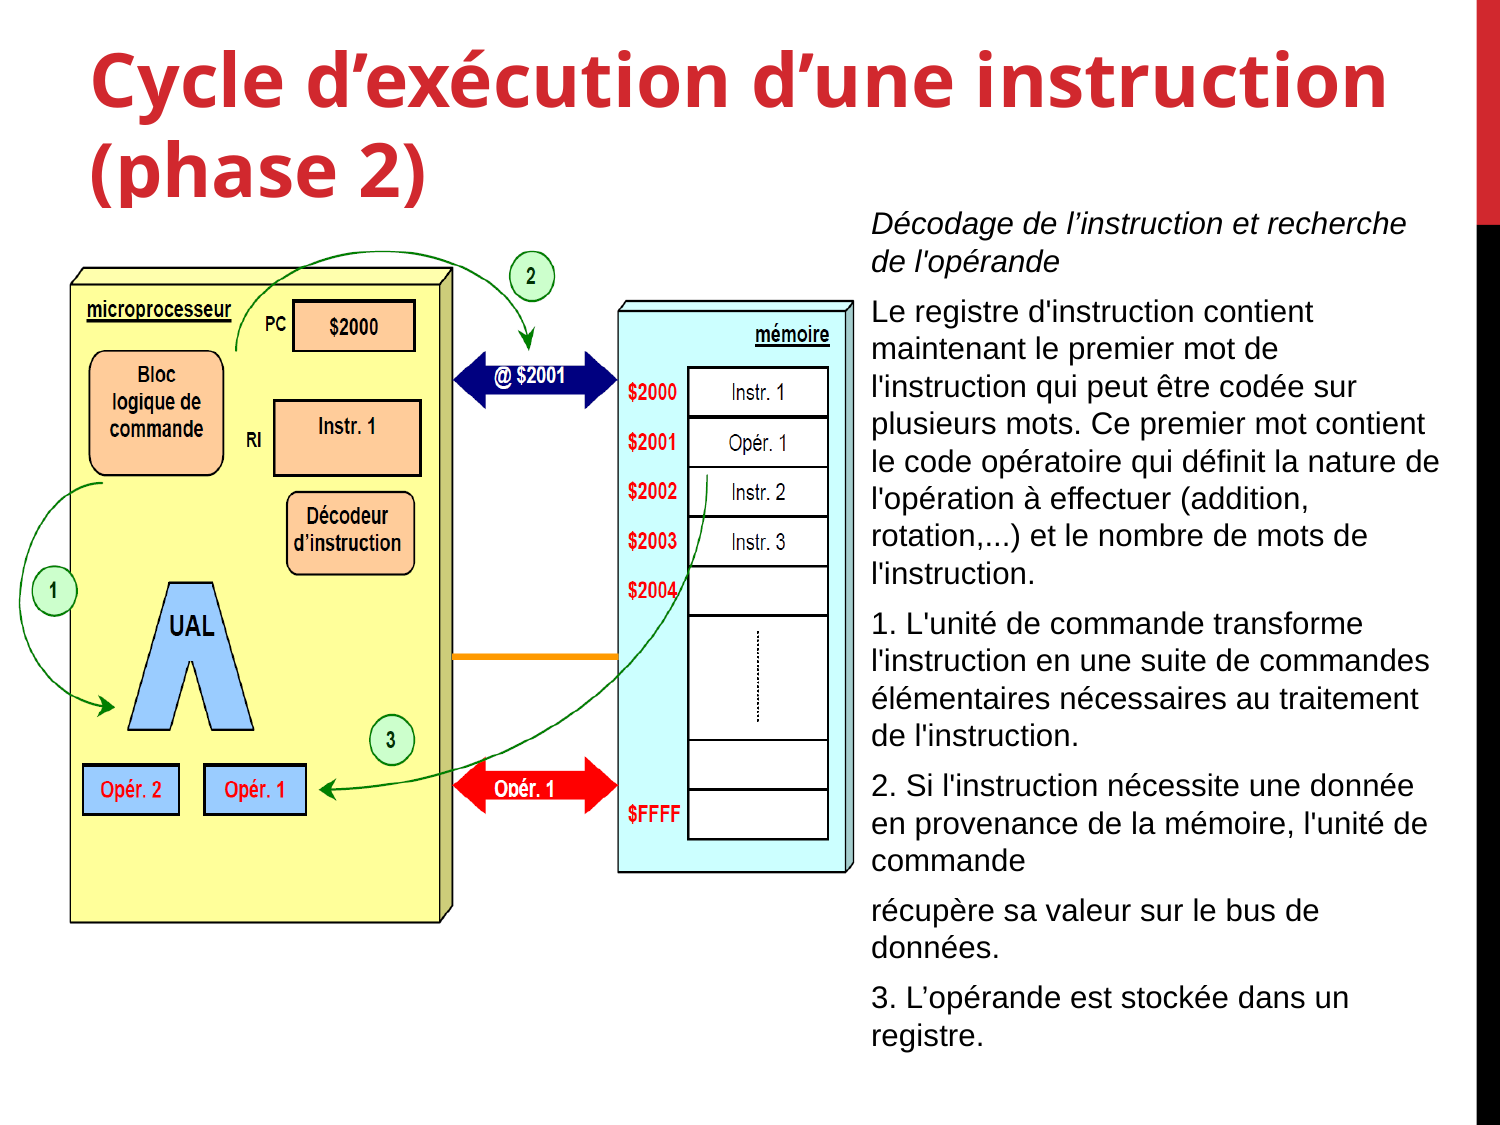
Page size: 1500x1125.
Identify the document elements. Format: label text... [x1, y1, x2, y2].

title Cycle d’exécution d’une instruction (phase 2) [75, 25, 1436, 173]
list Décodage de l’instruction et recherche de l'opérande Le registre d'instruction contient maintenant le premier mot de l'instruction qui peut être codée sur plusieurs mots. Ce premier mot contient le code opératoire qui définit la nature de l'opération à effectuer (addition, rotation,...) et le nombre de mots de l'instruction. 1. L'unité de commande transforme l'instruction en une suite de commandes élémentaires nécessaires au traitement de l'instruction. 2. Si l'instruction nécessite une donnée en provenance de la mémoire, l'unité de commande récupère sa valeur sur le bus de données. 3. L’opérande est stockée dans un registre. [856, 196, 1459, 1059]
picture [17, 208, 869, 941]
